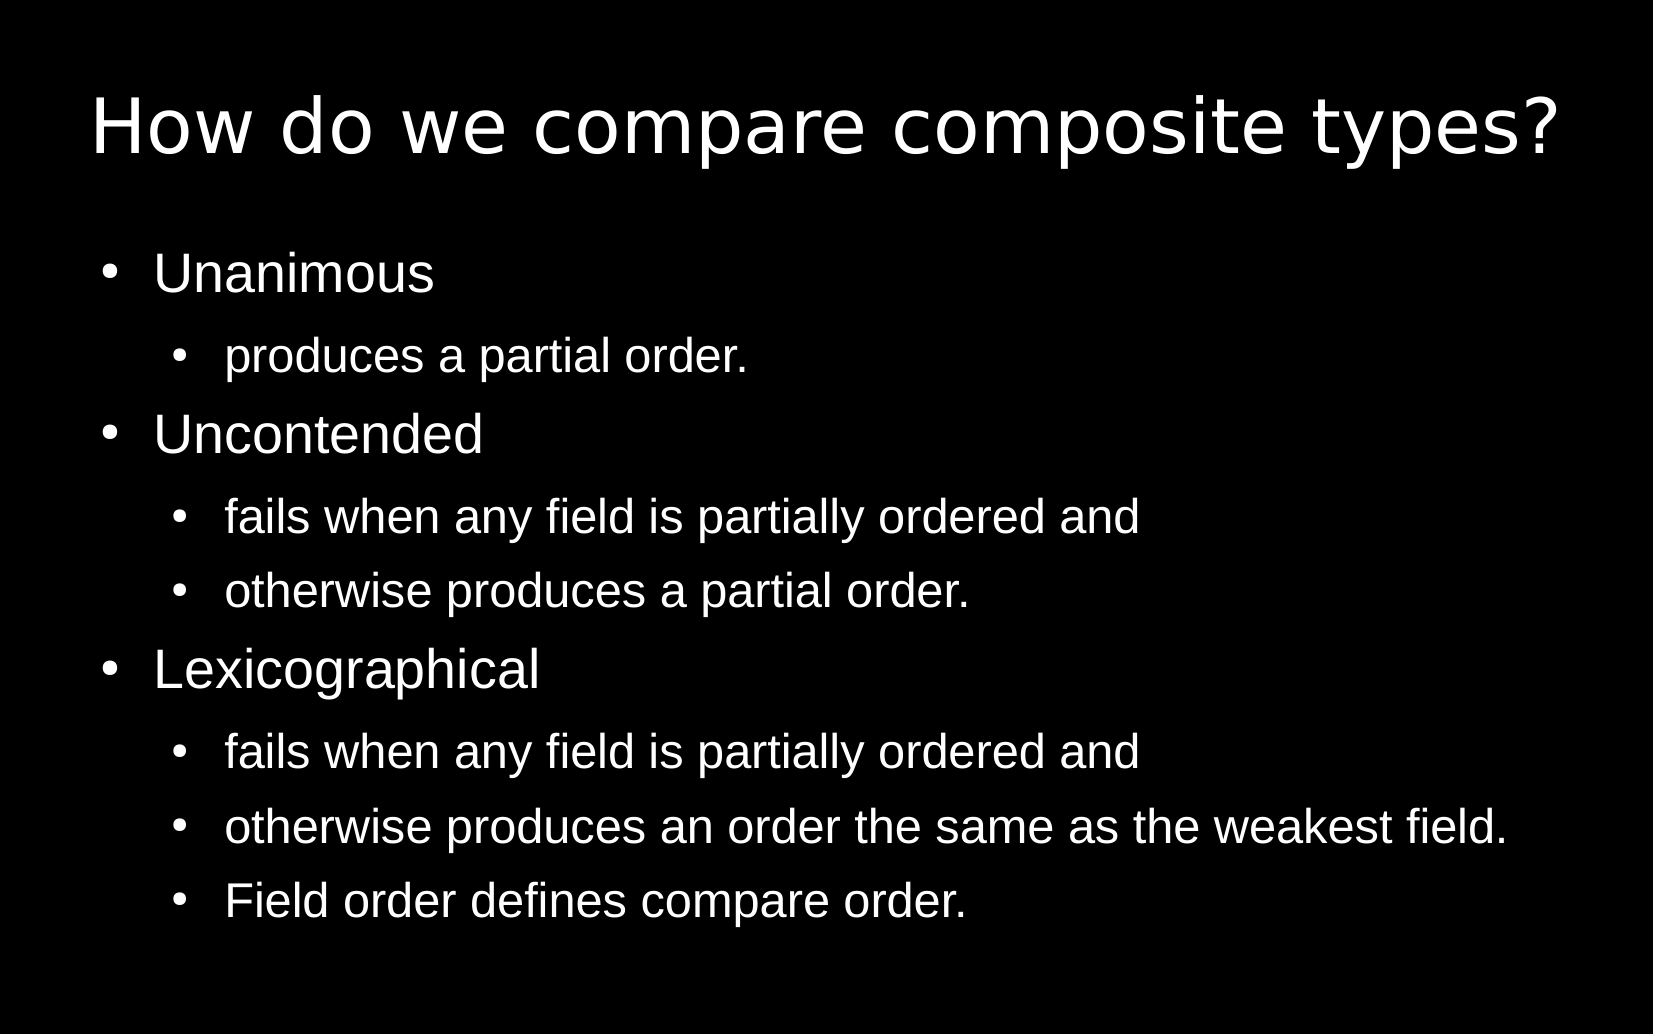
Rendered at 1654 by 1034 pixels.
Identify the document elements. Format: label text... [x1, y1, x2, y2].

list Unanimous produces a partial order. Uncontended fails when any field is partially ordered and otherwise produces a partial order. Lexicographical fails when any field is partially ordered and otherwise produces an order the same as the weakest field. Field order defines compare order. [82, 241, 1571, 925]
title How do we compare composite types? [82, 41, 1571, 214]
